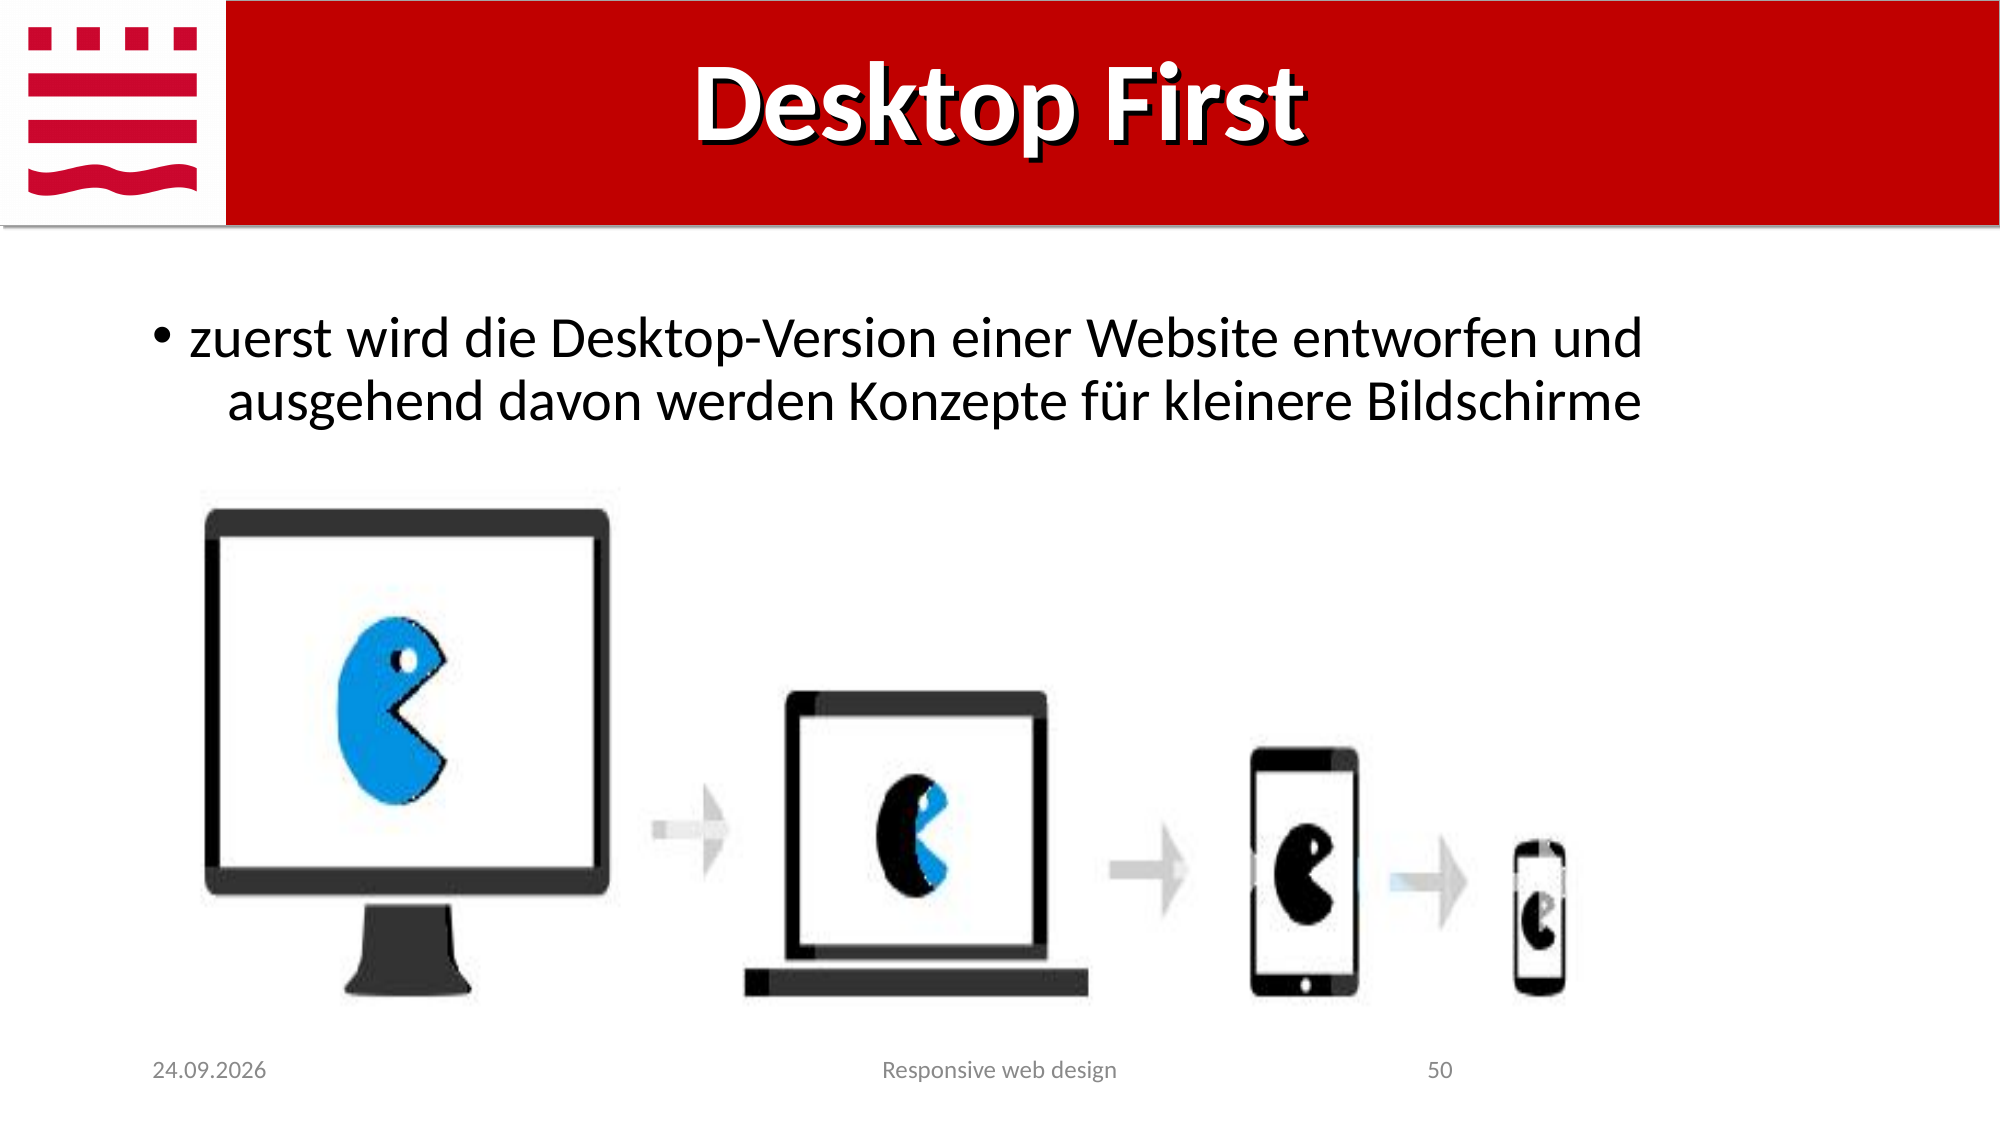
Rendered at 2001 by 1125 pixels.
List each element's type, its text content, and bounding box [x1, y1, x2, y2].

text_box Responsive web design [662, 1042, 1338, 1103]
text_box 2017/4/30 [137, 1042, 588, 1103]
text_box [1412, 1042, 1863, 1103]
text_box Desktop First [226, 0, 2000, 225]
title 2- Desktop first [137, 225, 1863, 278]
picture [0, 0, 226, 225]
list zuerst wird die Desktop-Version einer Website entworfen und ausgehend davon werden Konzepte für kleinere Bildschirme abgeleitet [137, 299, 1863, 1014]
picture [166, 439, 1686, 1056]
